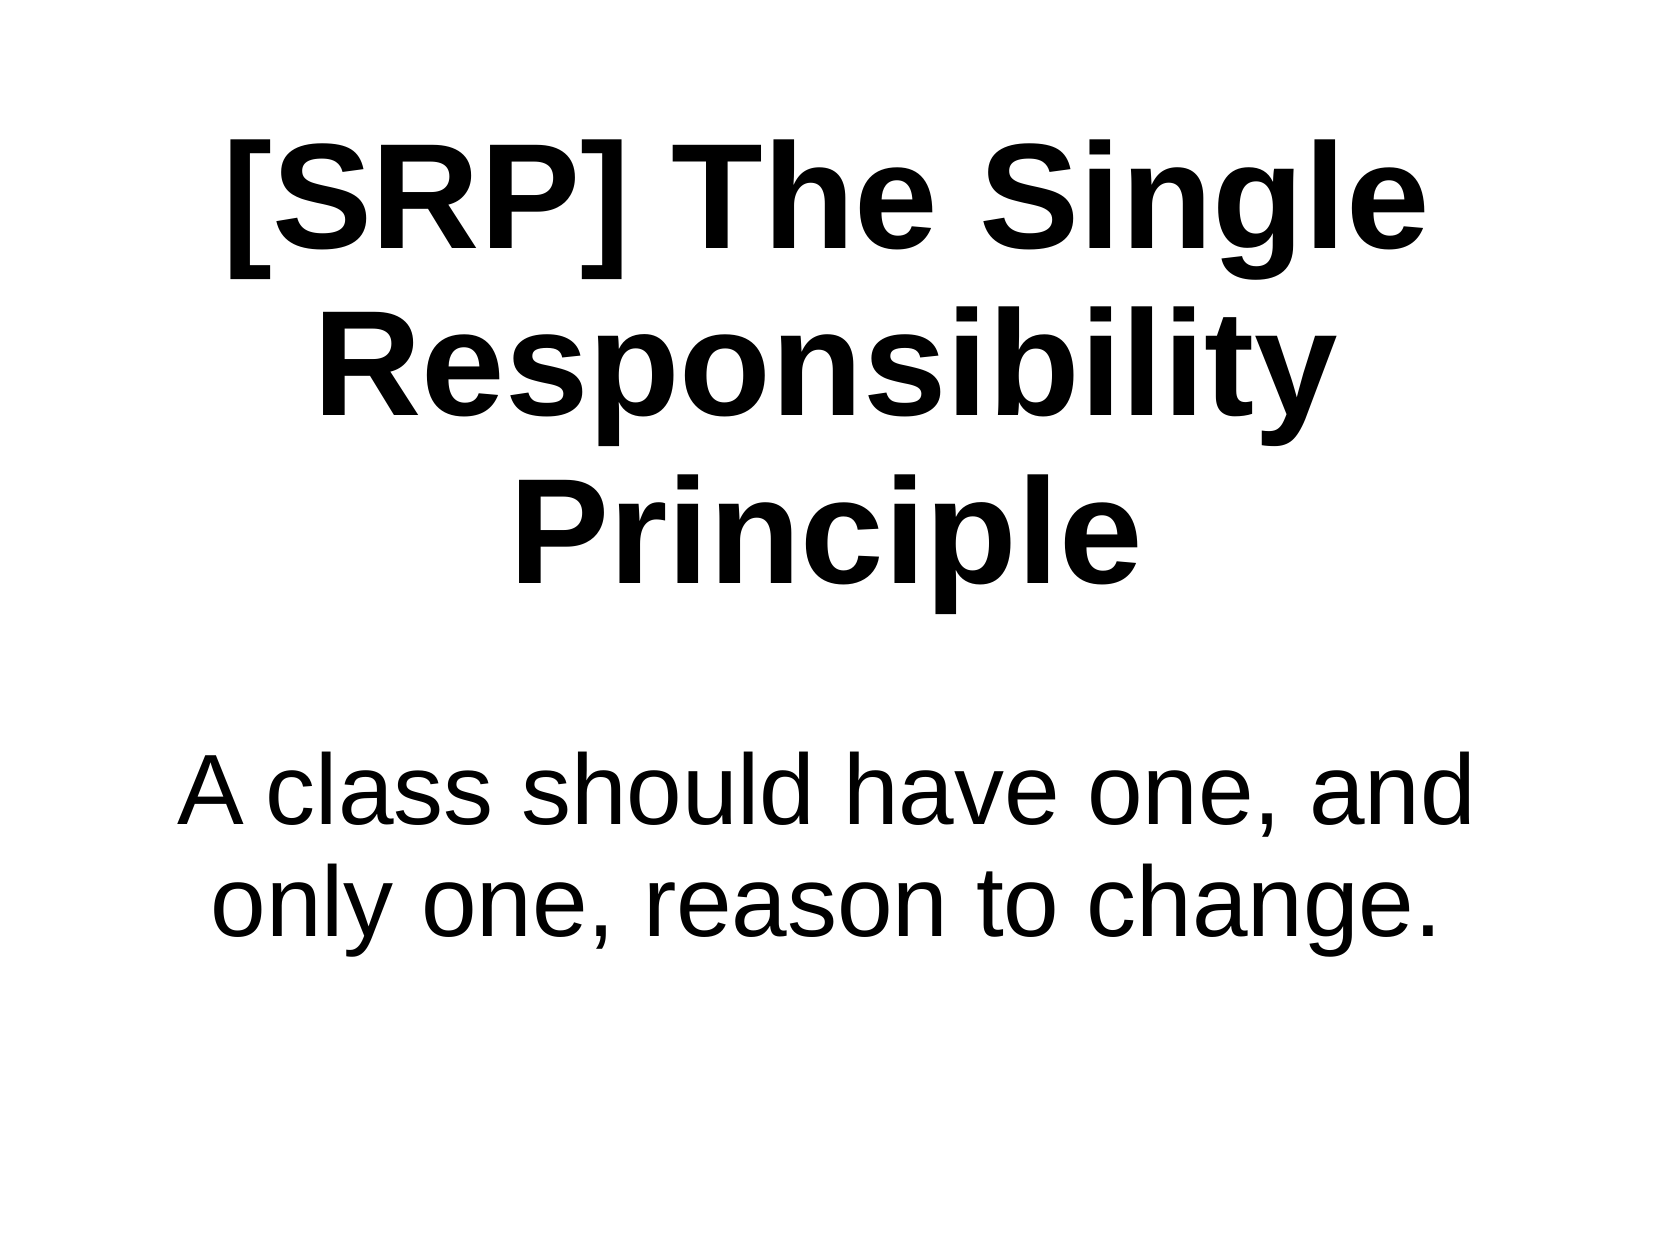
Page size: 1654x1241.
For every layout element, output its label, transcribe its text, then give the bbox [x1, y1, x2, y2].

subtitle A class should have one, and only one, reason to change. [82, 590, 1571, 1102]
title [SRP] The Single Responsibility Principle [0, 0, 1654, 739]
